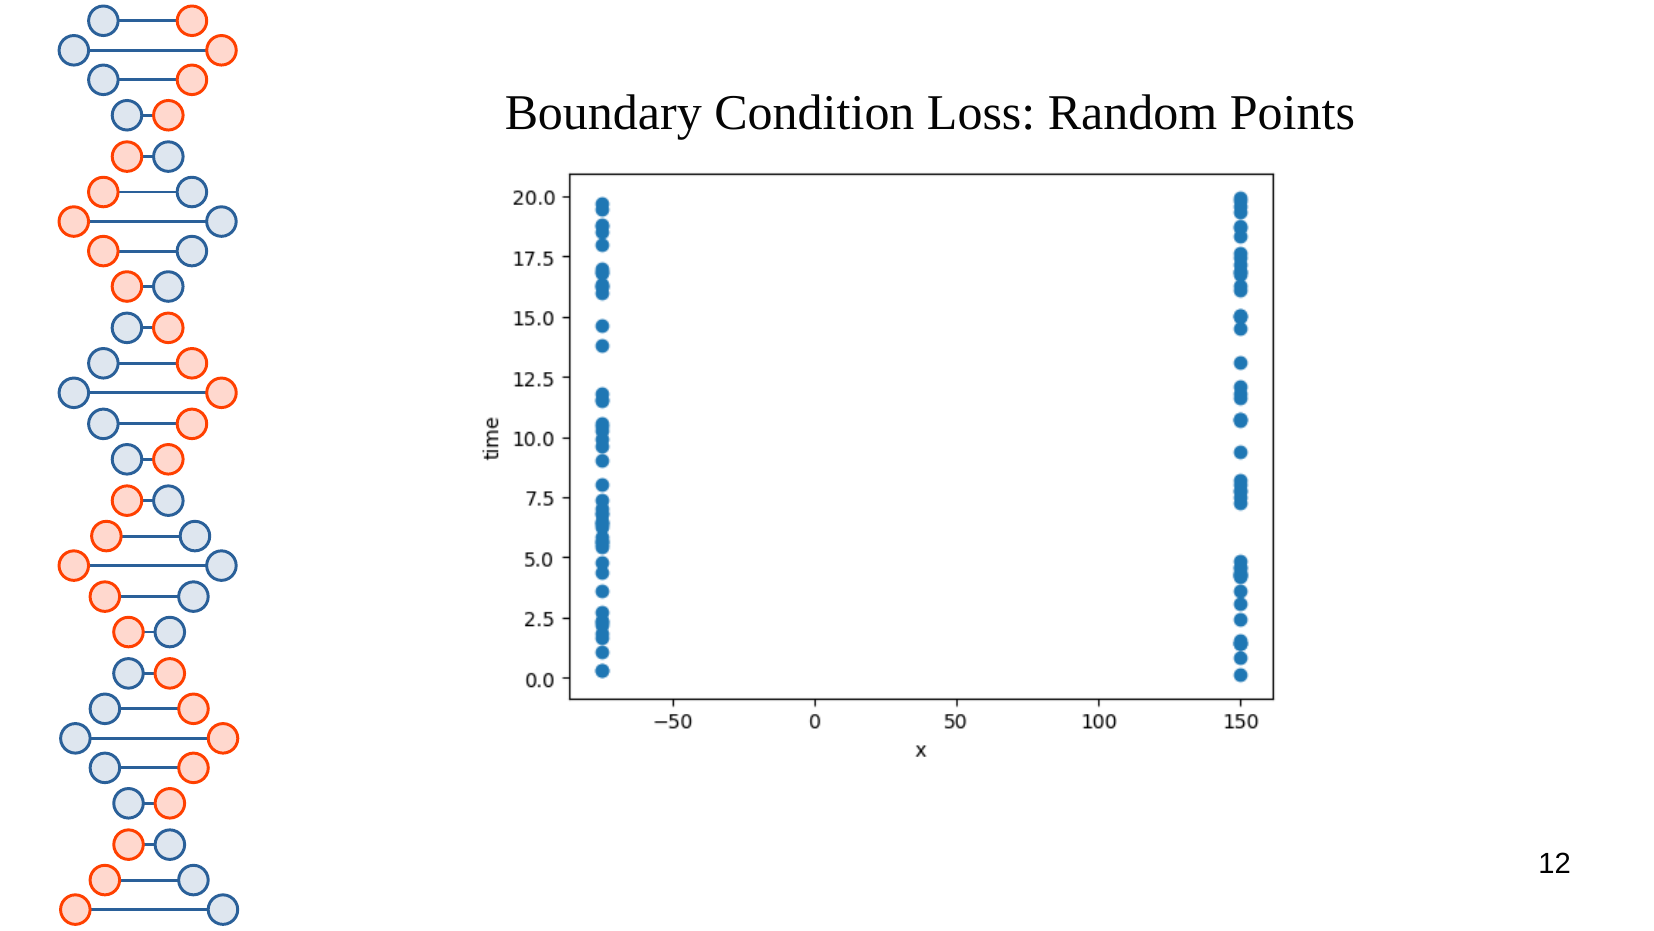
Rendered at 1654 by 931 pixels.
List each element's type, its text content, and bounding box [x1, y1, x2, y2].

title Boundary Condition Loss: Random Points [265, 35, 1595, 189]
picture [470, 161, 1287, 774]
